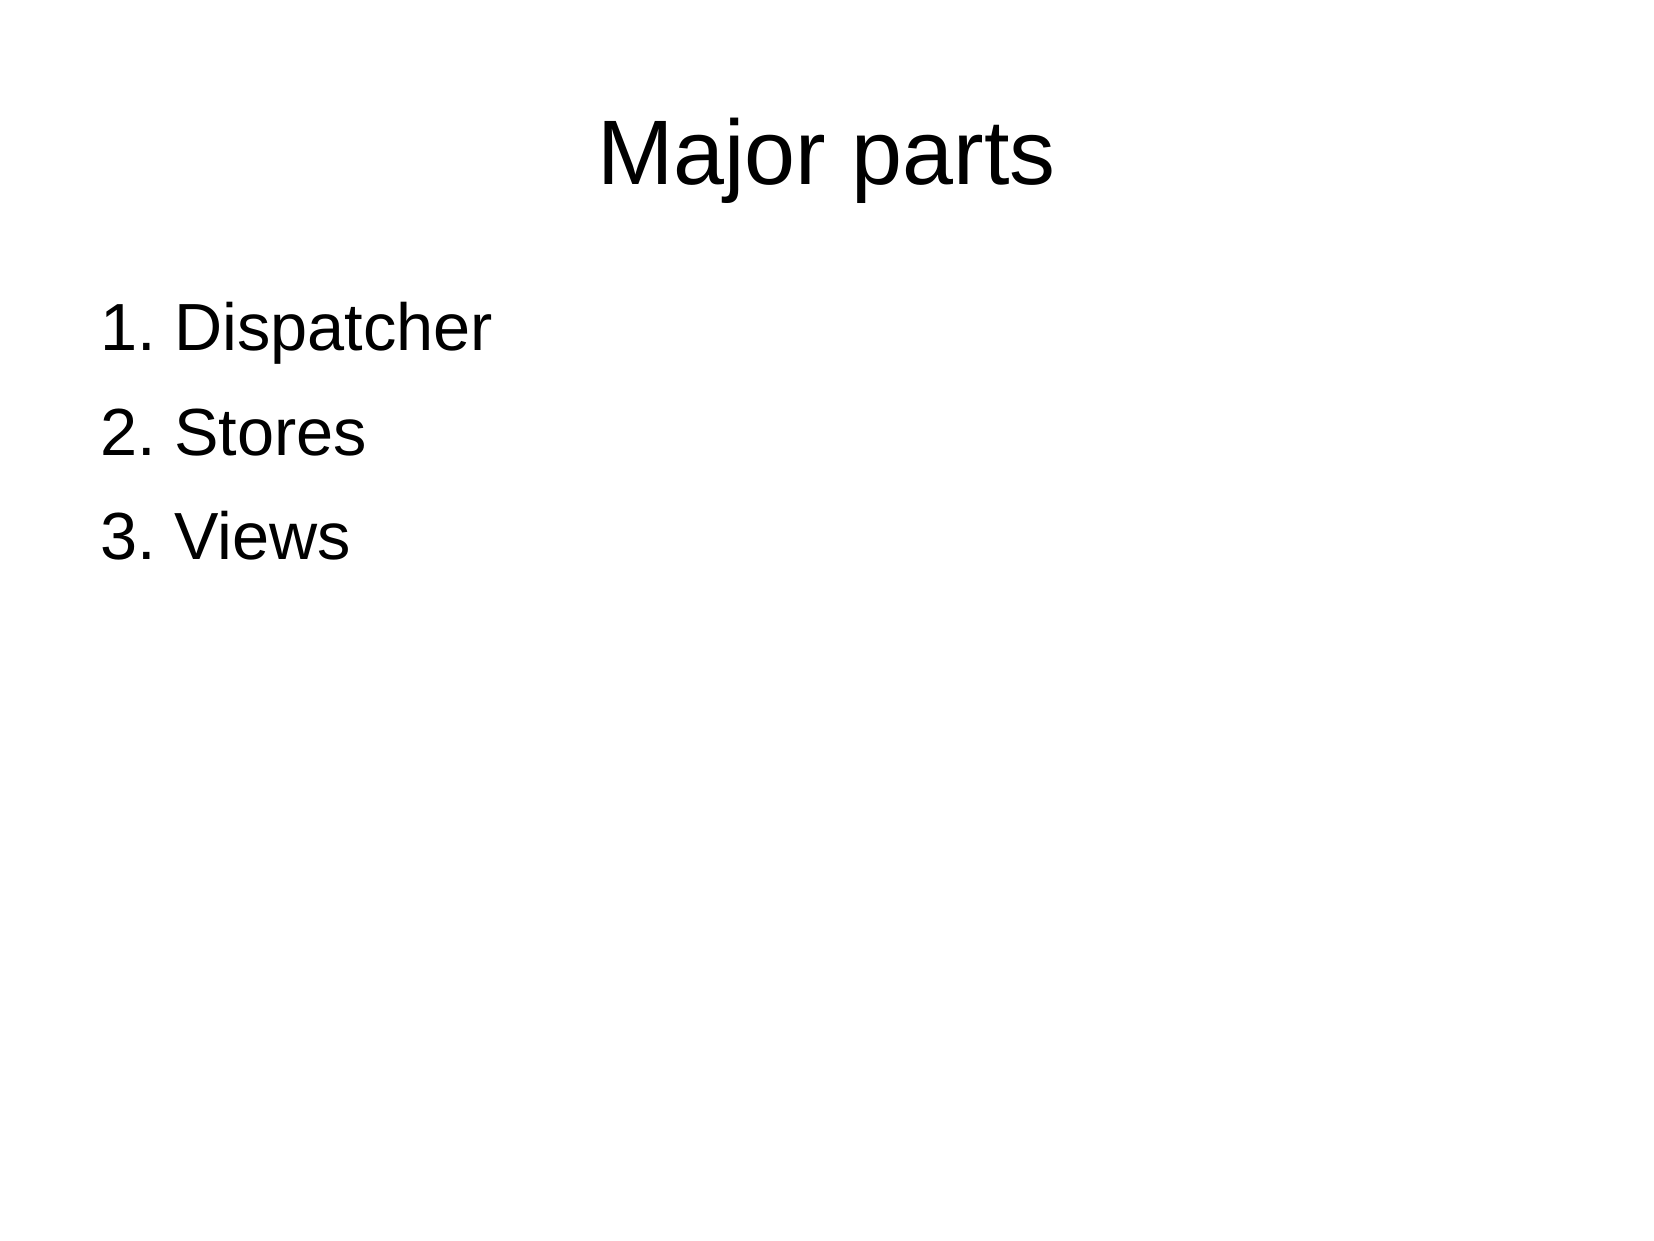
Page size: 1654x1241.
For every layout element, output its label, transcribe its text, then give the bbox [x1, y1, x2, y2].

list Dispatcher Stores Views [82, 290, 1571, 1010]
title Major parts [82, 49, 1571, 257]
